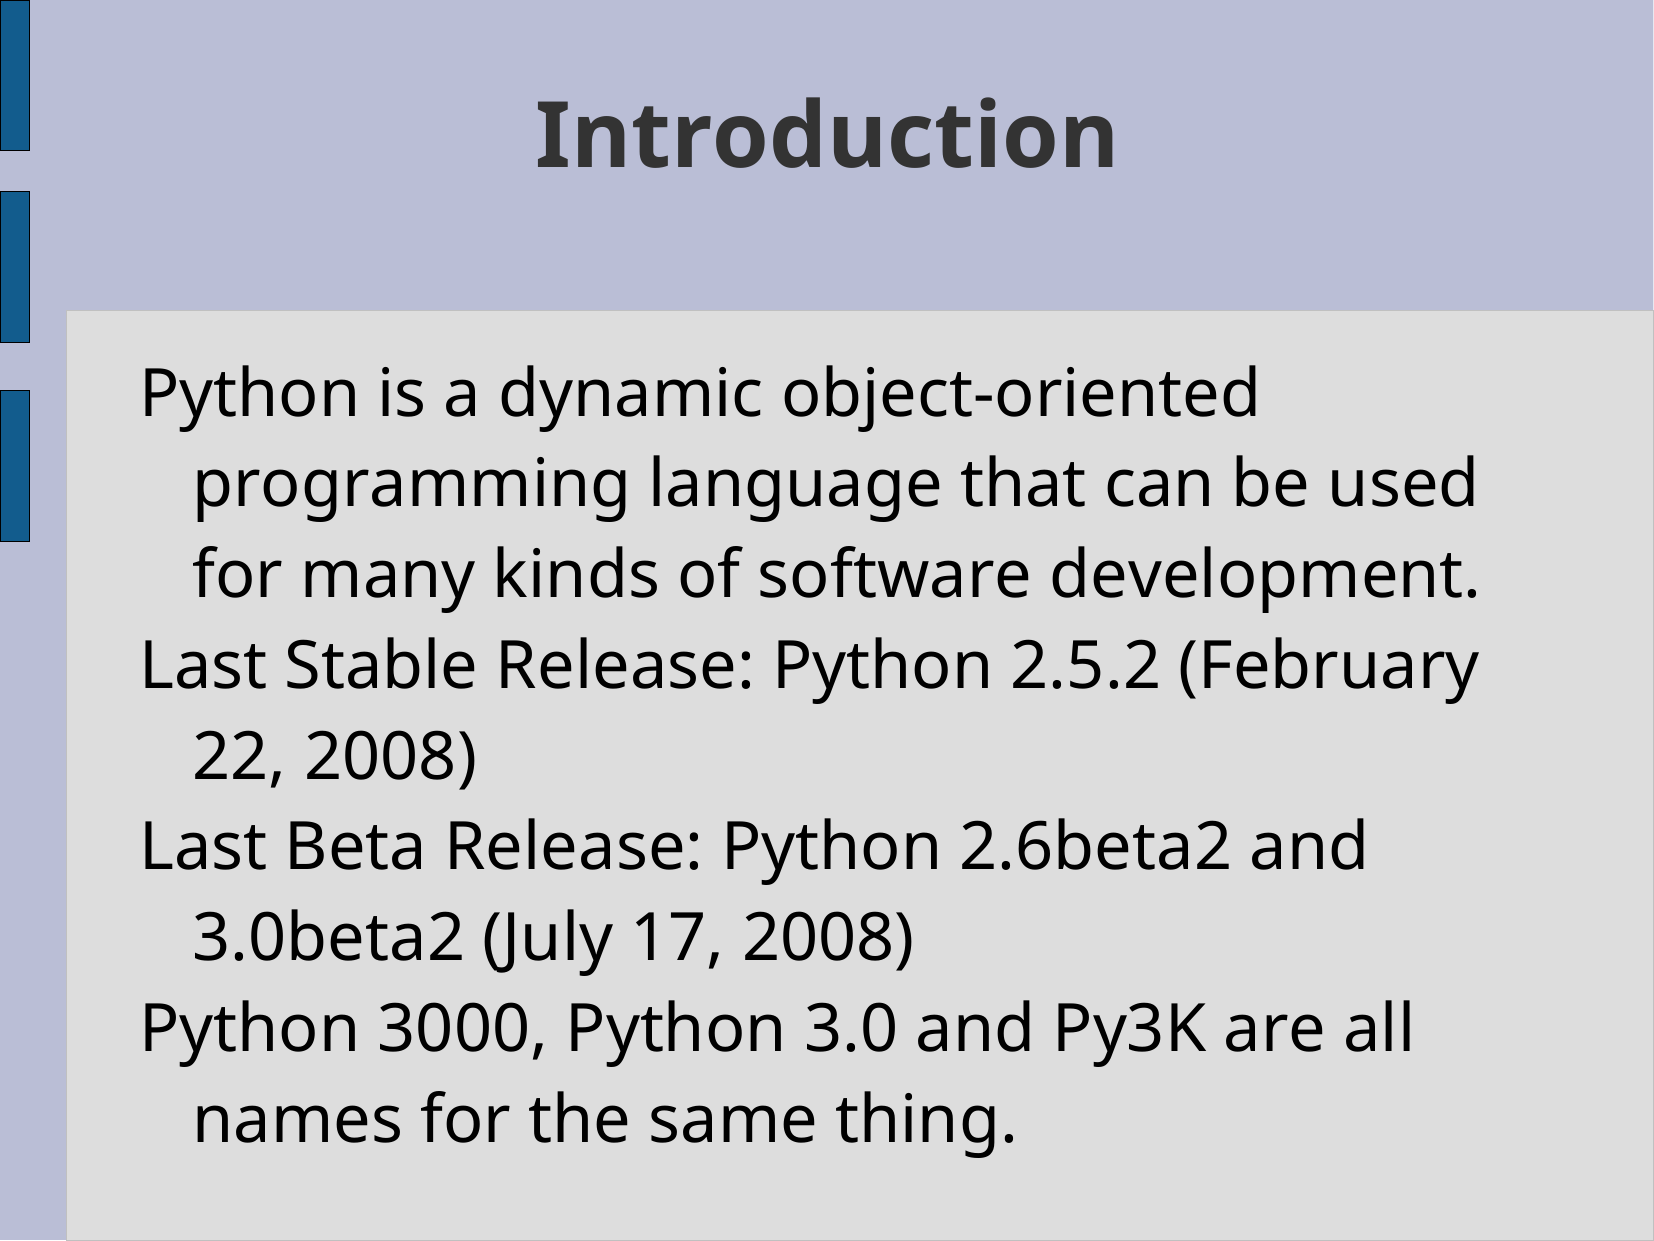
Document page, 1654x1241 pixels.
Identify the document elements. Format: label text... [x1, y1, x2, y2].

list Python is a dynamic object-oriented programming language that can be used for many kinds of software development. Last Stable Release: Python 2.5.2 (February 22, 2008) Last Beta Release: Python 2.6beta2 and 3.0beta2 (July 17, 2008) Python 3000, Python 3.0 and Py3K are all names for the same thing. [121, 344, 1534, 1112]
title Introduction [121, 84, 1534, 305]
